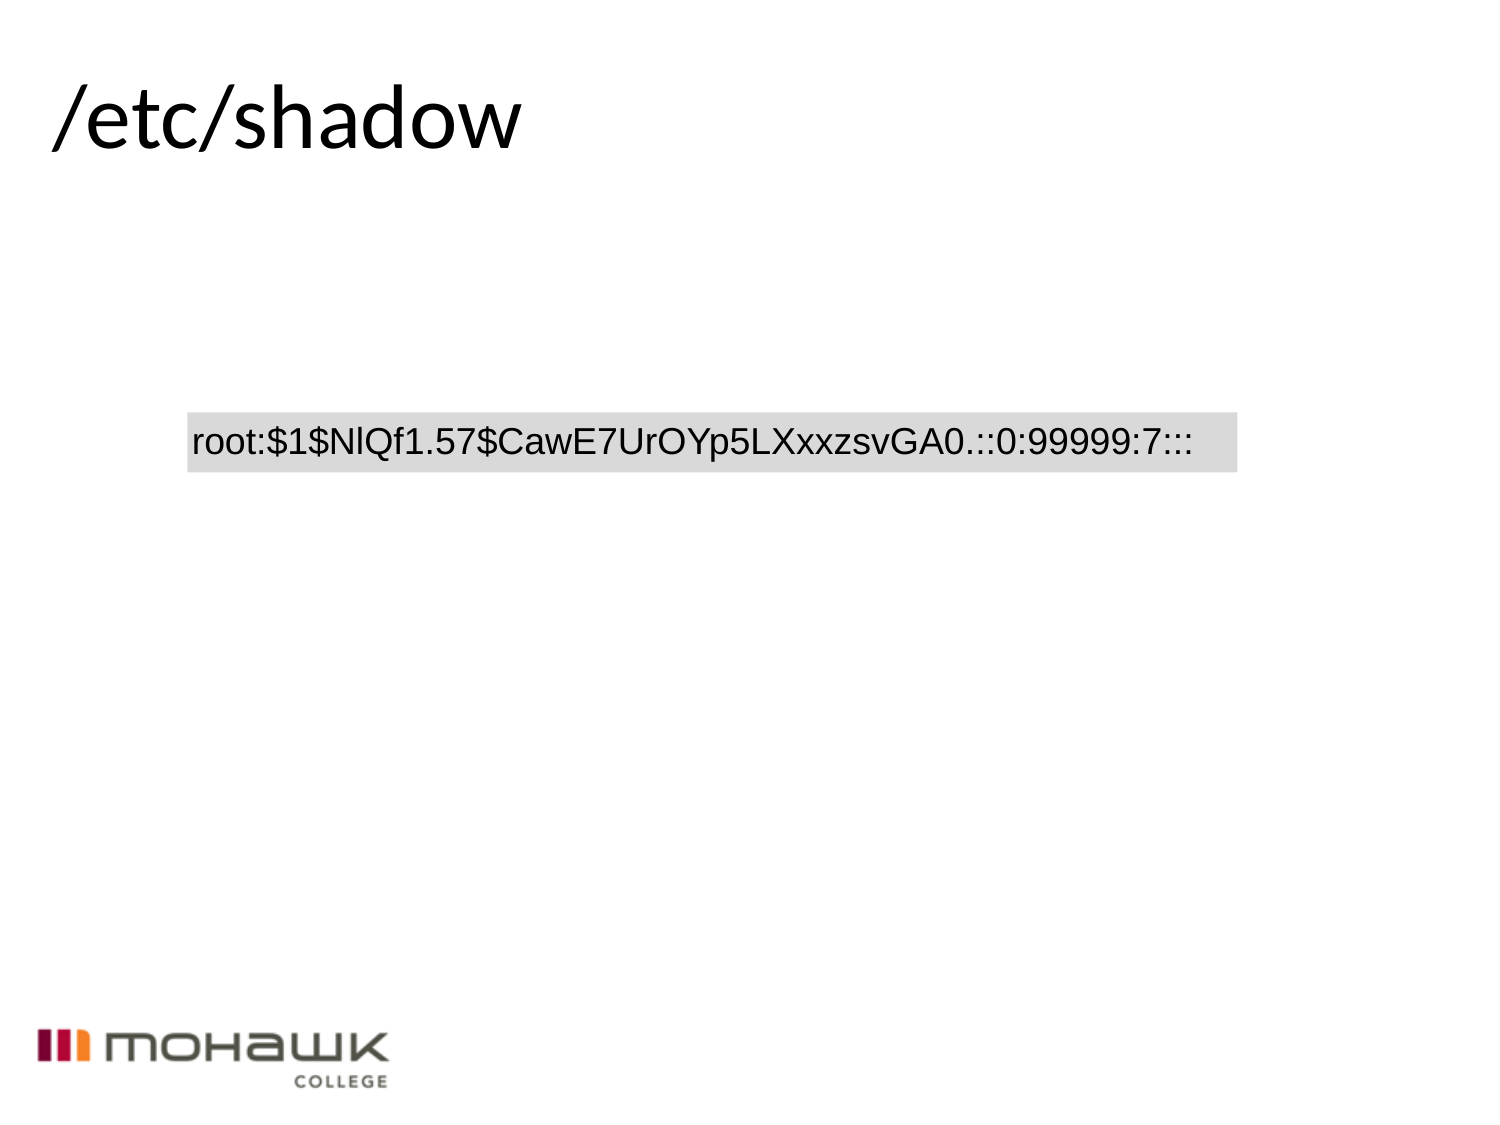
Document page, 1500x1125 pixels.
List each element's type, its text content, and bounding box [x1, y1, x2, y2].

text_box root:$1$NlQf1.57$CawE7UrOYp5LXxxzsvGA0.::0:99999:7::: [177, 413, 1254, 497]
picture [5, 1000, 422, 1118]
title /etc/shadow [37, 50, 1388, 213]
